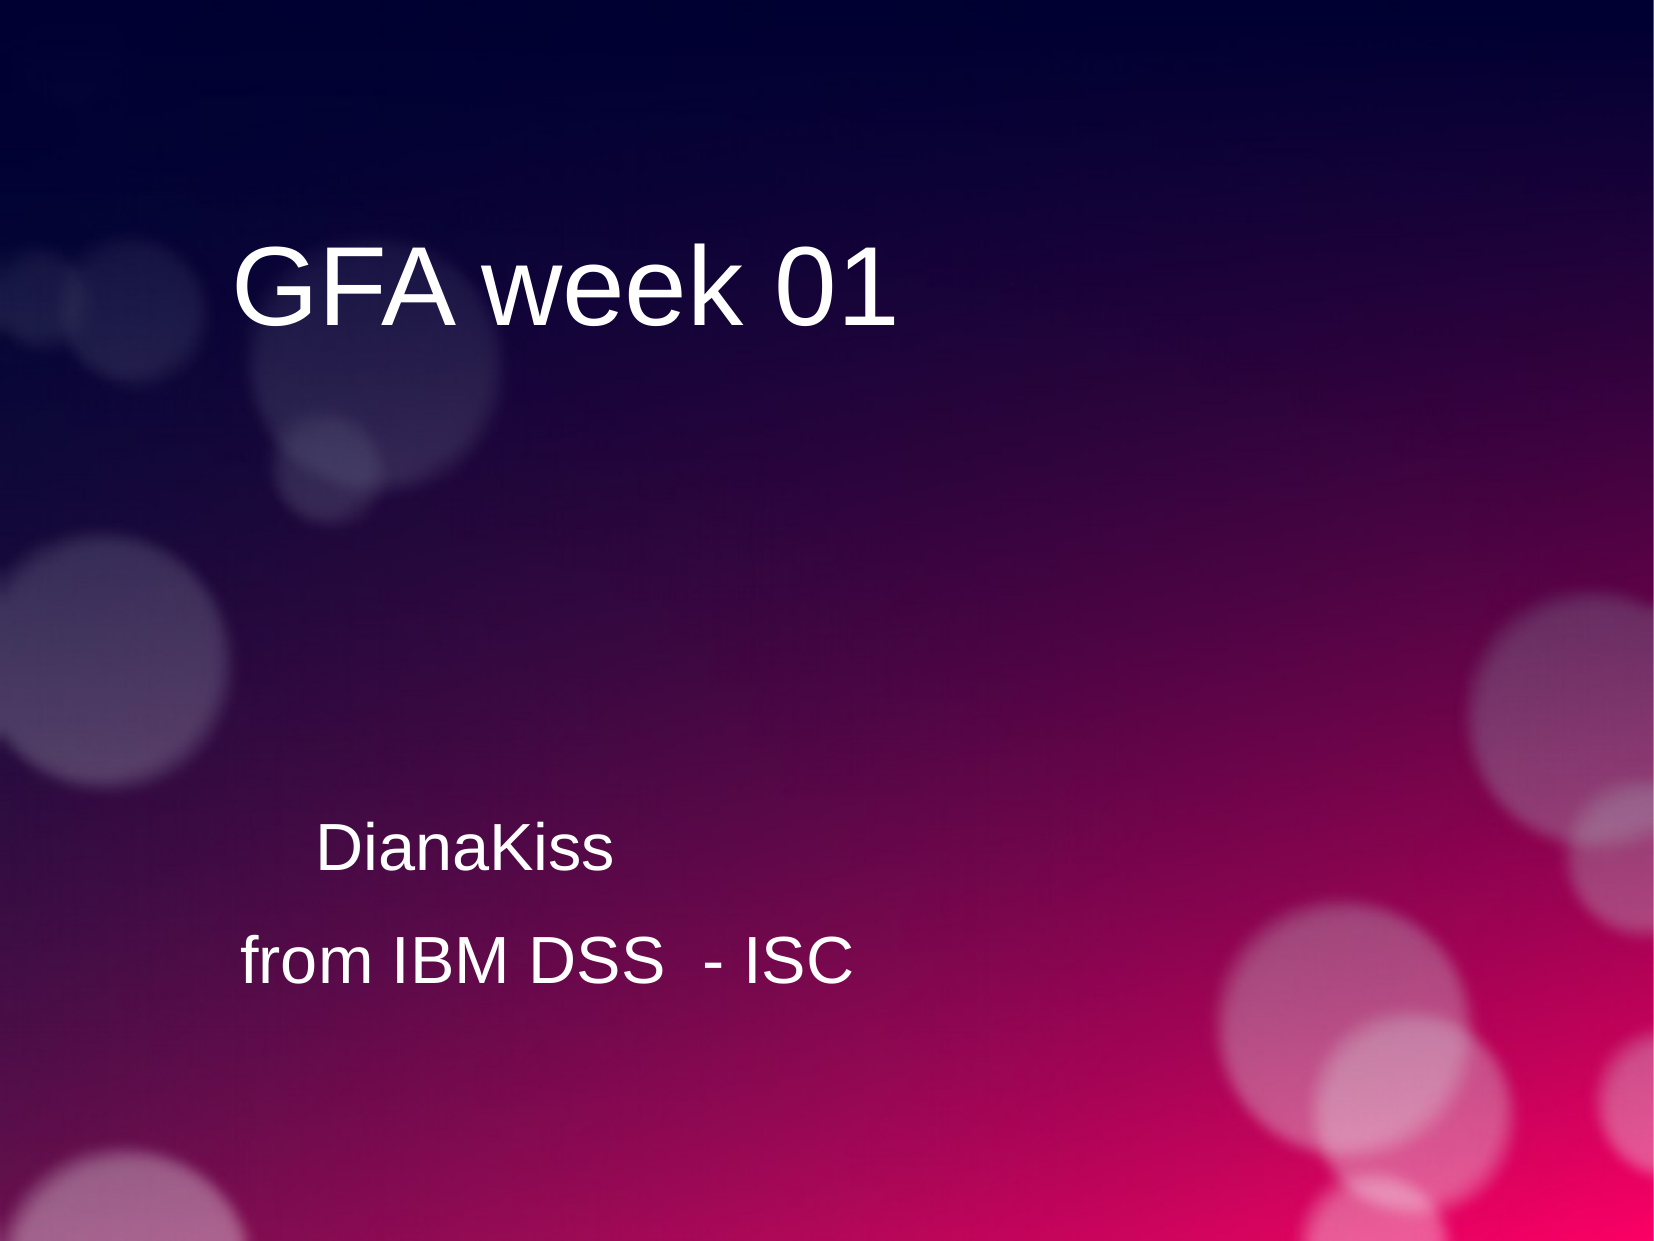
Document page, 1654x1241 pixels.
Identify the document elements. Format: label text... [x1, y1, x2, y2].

picture [0, 0, 1654, 1241]
subtitle DianaKiss from IBM DSS - ISC [165, 682, 1654, 1126]
title GFA week 01 [231, 175, 1195, 398]
